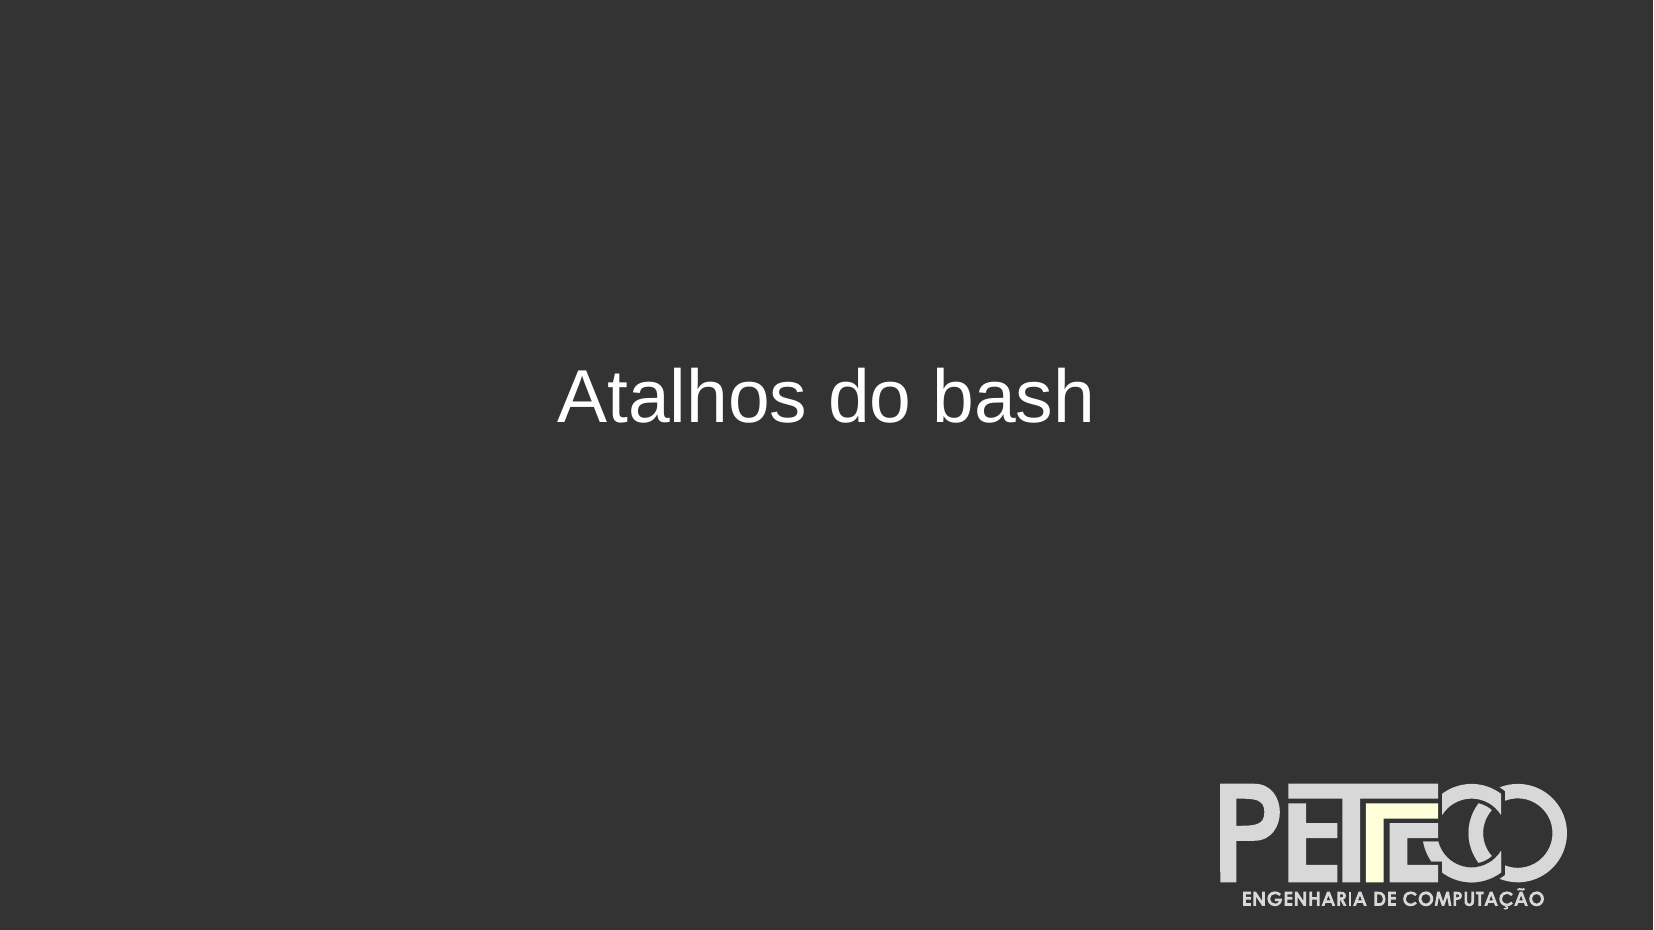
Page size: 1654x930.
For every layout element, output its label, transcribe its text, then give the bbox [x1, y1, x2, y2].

subtitle Atalhos do bash [82, 37, 1571, 757]
